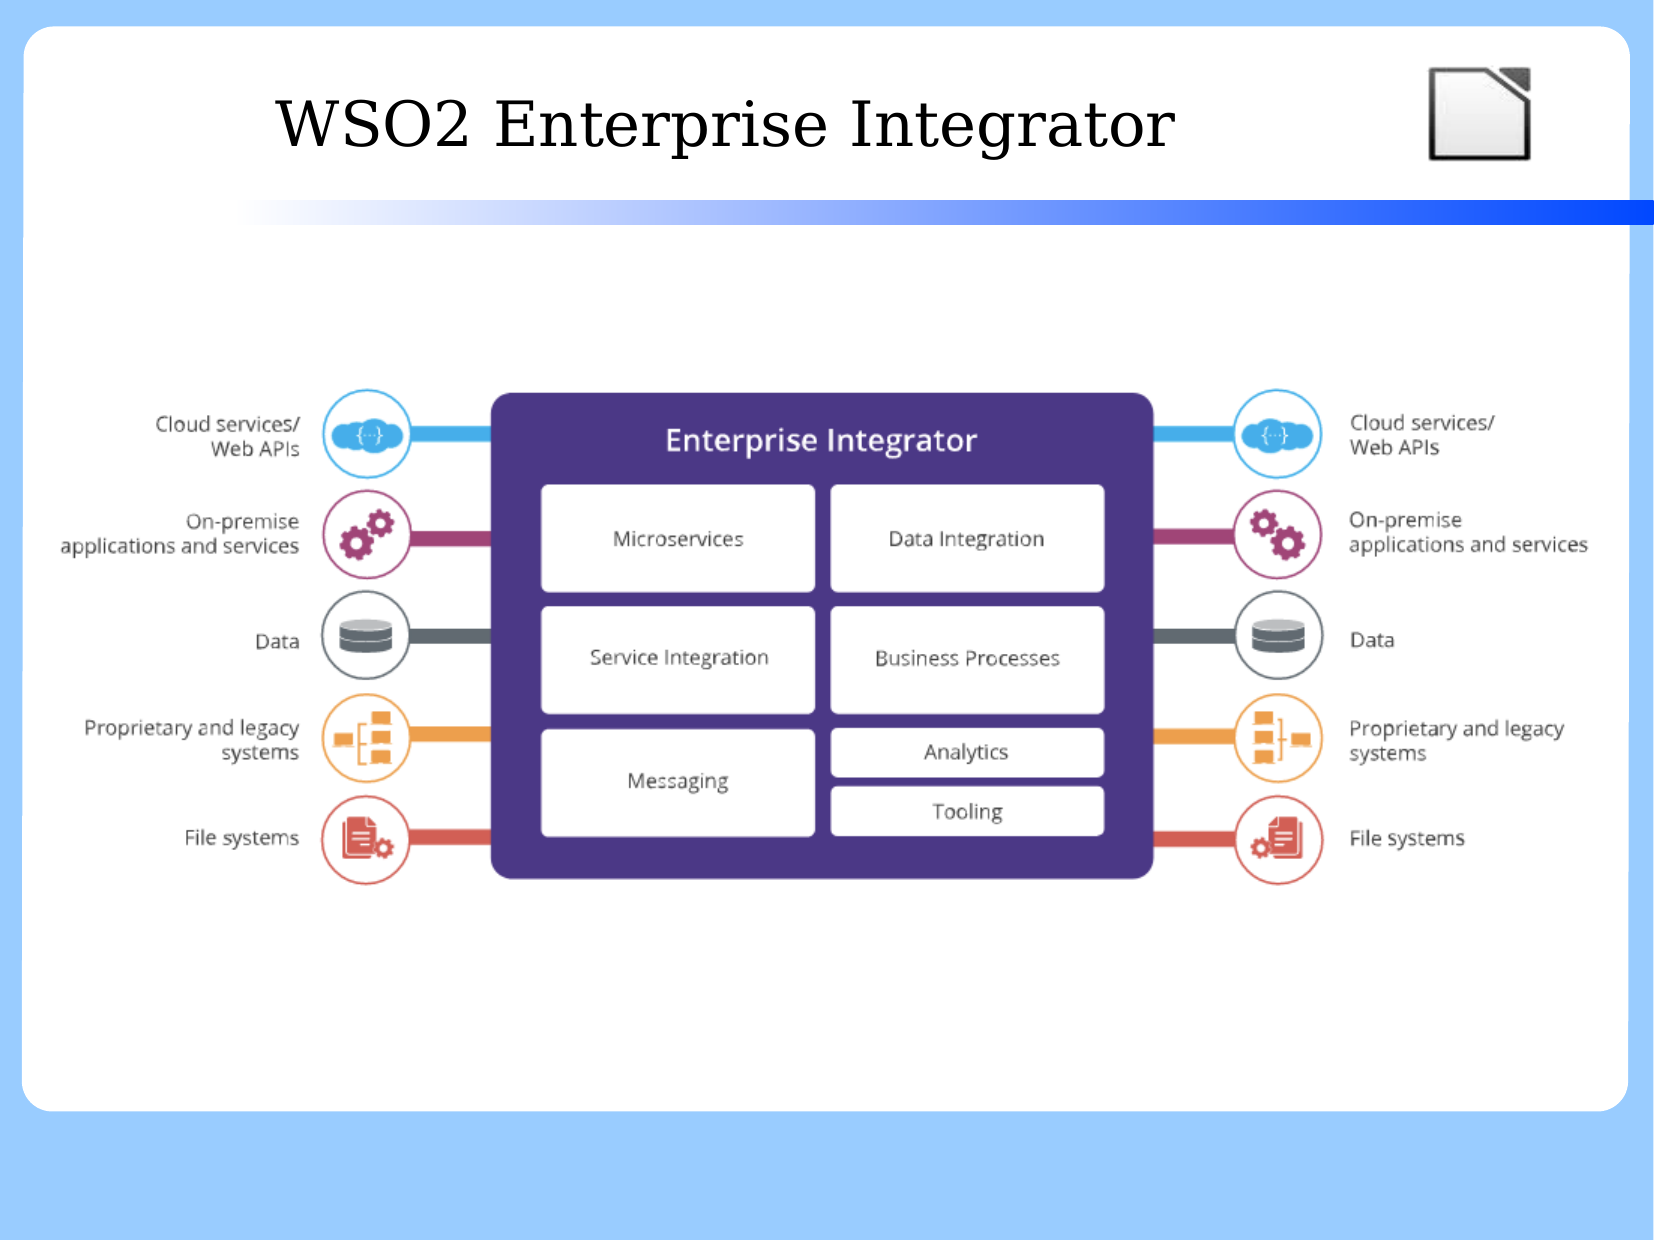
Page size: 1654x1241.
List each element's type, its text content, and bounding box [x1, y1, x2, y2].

picture [47, 366, 1611, 904]
title WSO2 Enterprise Integrator [82, 49, 1371, 201]
picture [1417, 47, 1562, 177]
